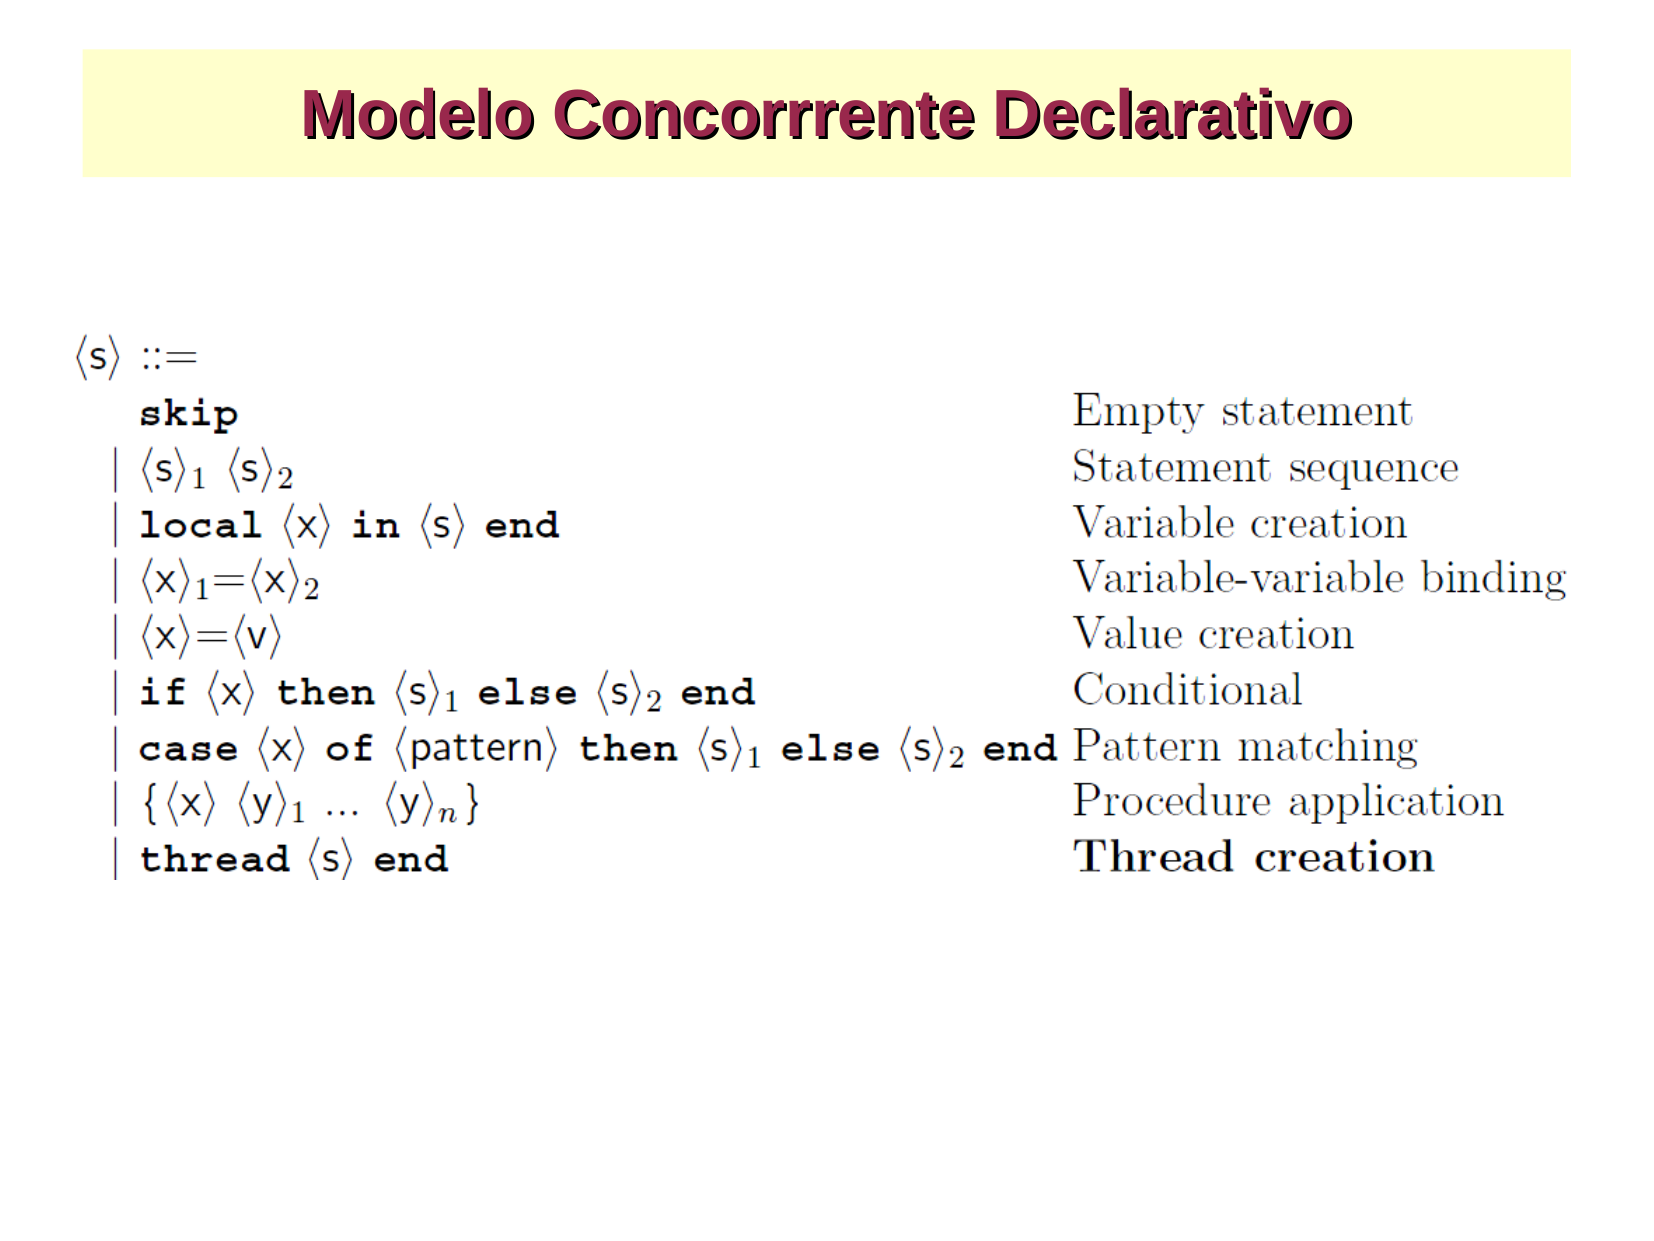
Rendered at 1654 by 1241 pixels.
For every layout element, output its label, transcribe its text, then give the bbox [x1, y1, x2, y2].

picture [63, 330, 1571, 880]
title Modelo Concorrrente Declarativo [82, 49, 1571, 178]
